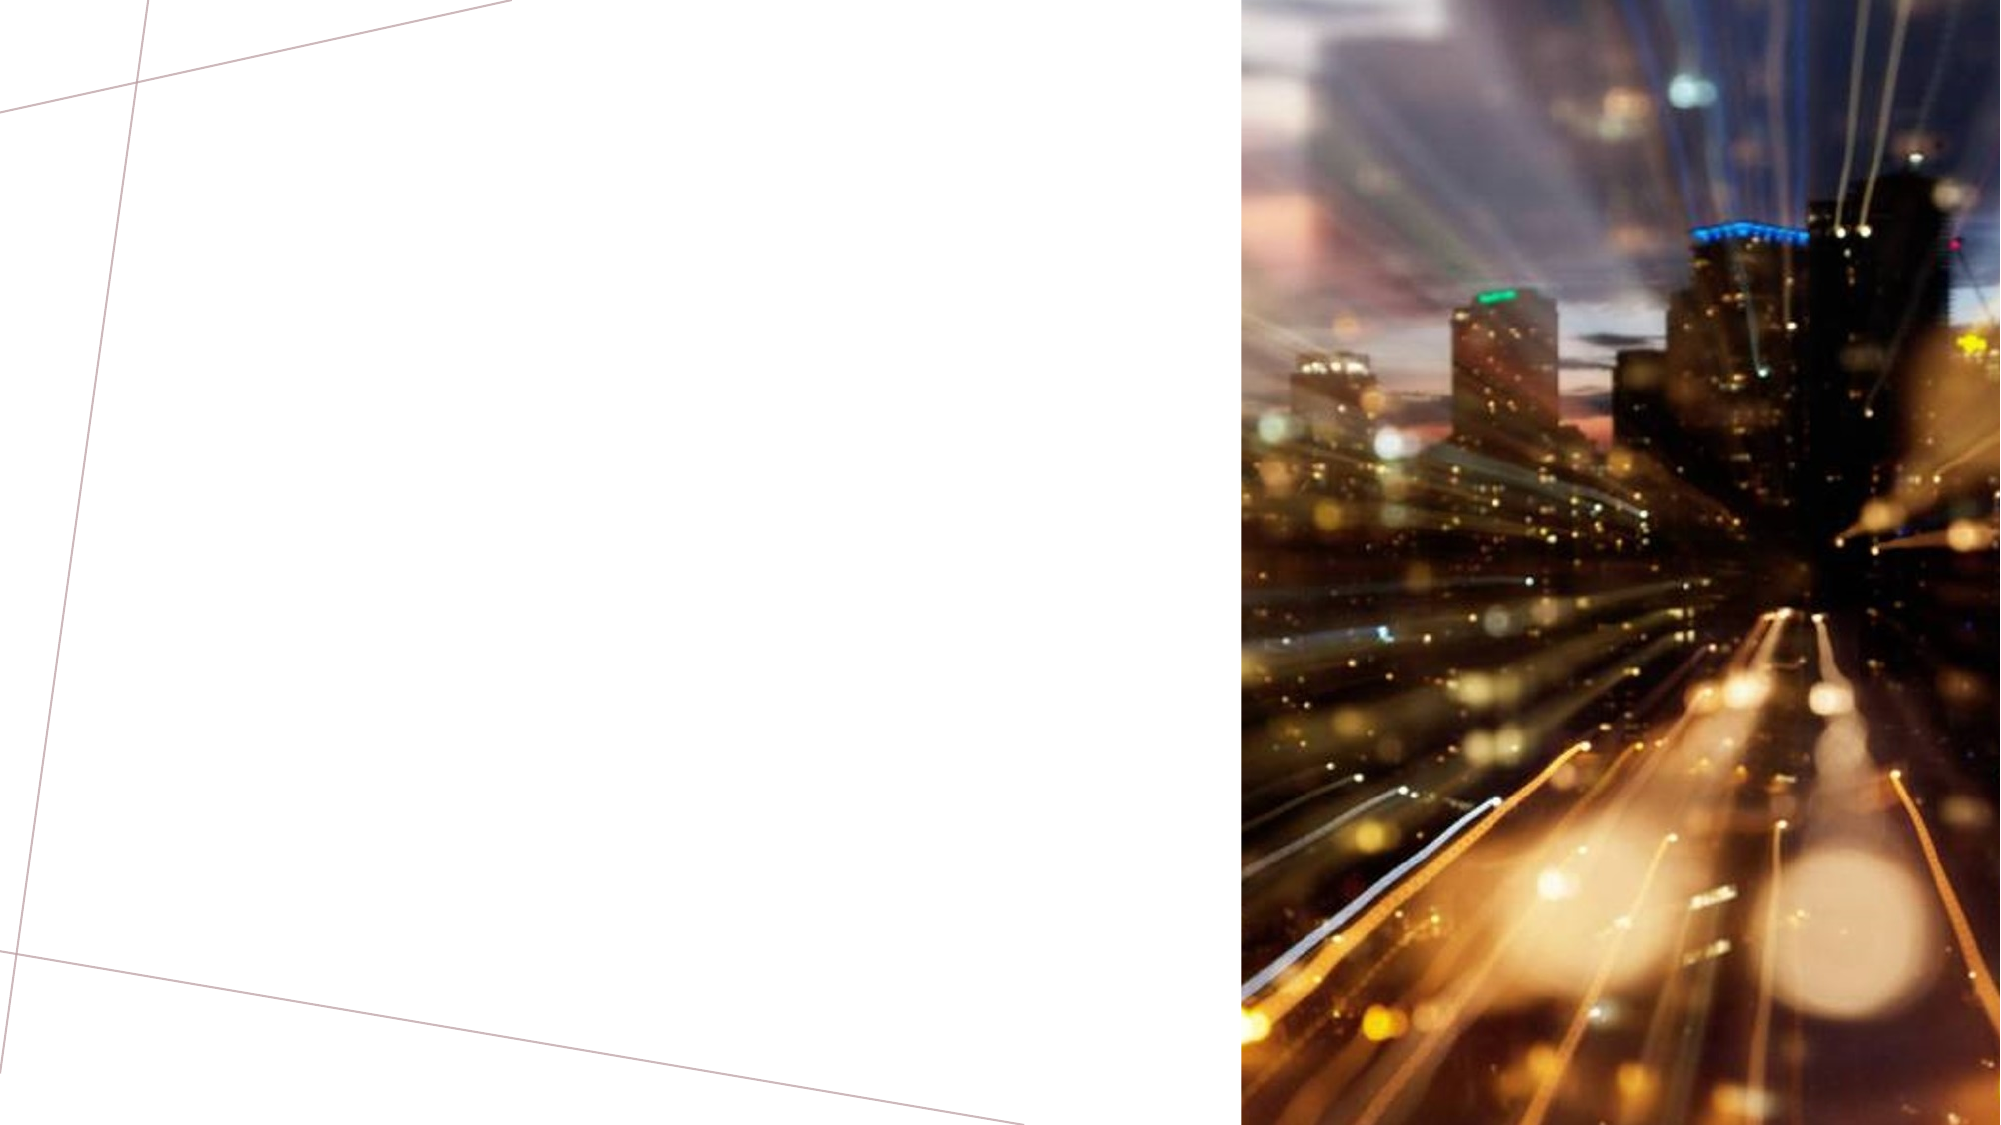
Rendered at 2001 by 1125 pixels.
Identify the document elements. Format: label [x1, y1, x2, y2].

picture [1241, 0, 2000, 1125]
